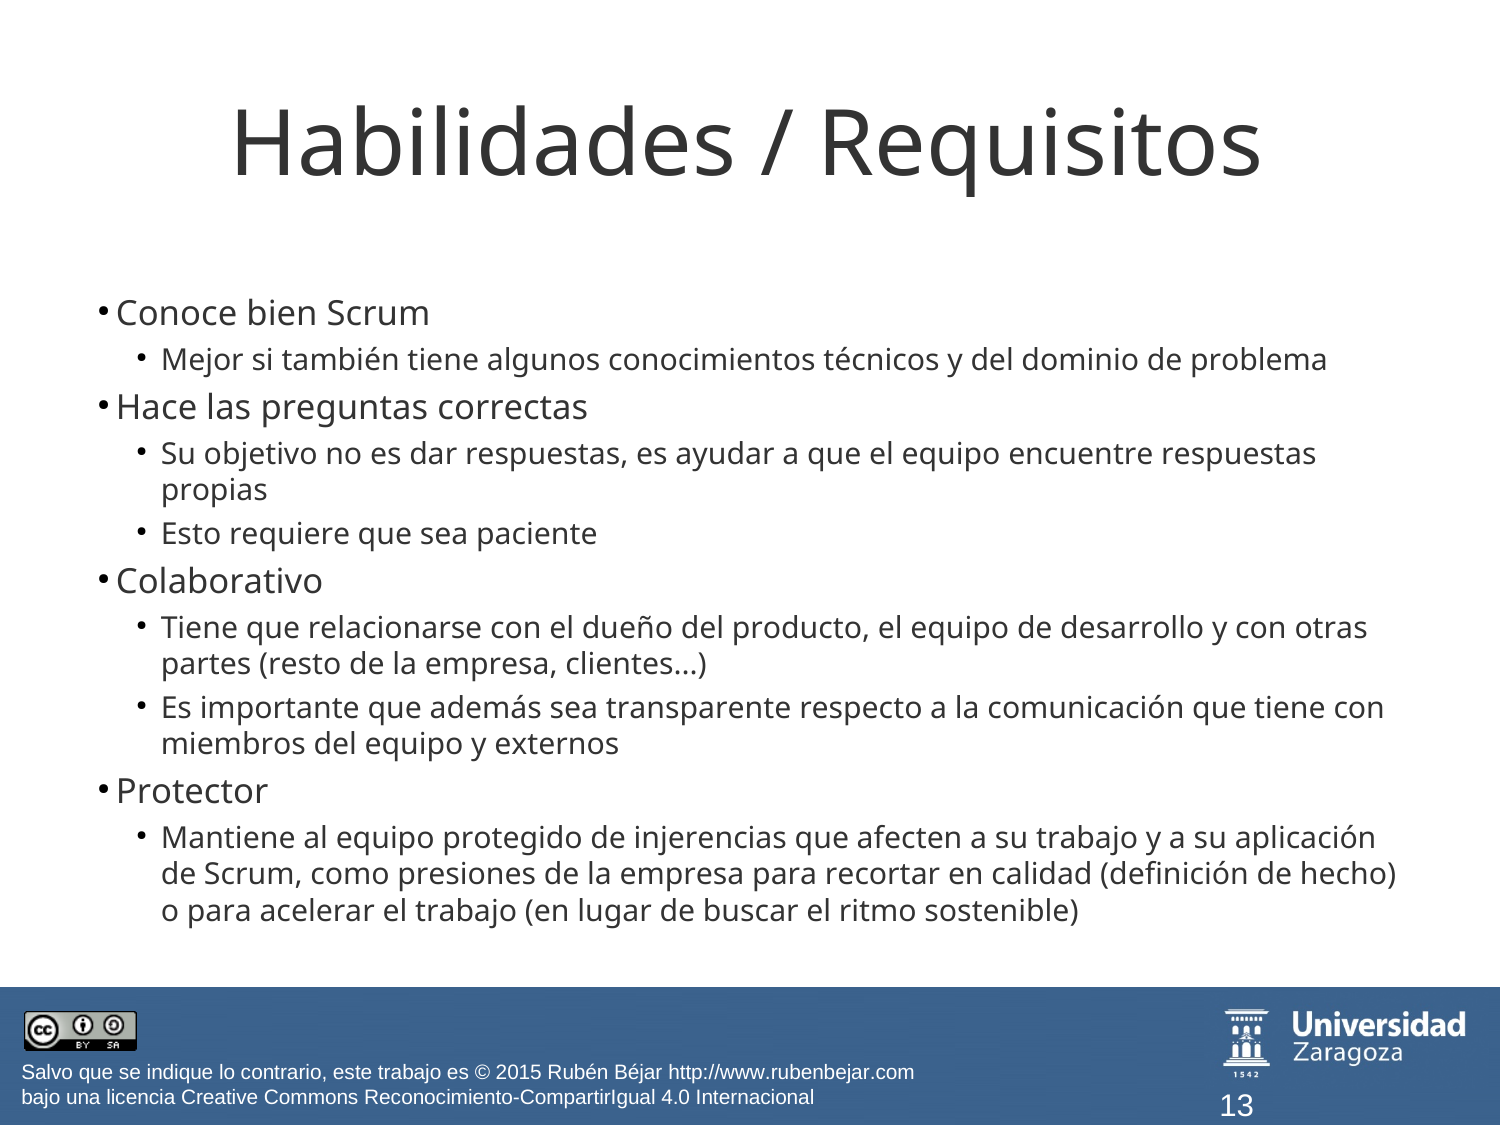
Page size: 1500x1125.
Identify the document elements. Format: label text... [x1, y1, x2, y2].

list Conoce bien Scrum Mejor si también tiene algunos conocimientos técnicos y del dominio de problema Hace las preguntas correctas Su objetivo no es dar respuestas, es ayudar a que el equipo encuentre respuestas propias Esto requiere que sea paciente Colaborativo Tiene que relacionarse con el dueño del producto, el equipo de desarrollo y con otras partes (resto de la empresa, clientes...) Es importante que además sea transparente respecto a la comunicación que tiene con miembros del equipo y externos Protector Mantiene al equipo protegido de injerencias que afecten a su trabajo y a su aplicación de Scrum, como presiones de la empresa para recortar en calidad (definición de hecho) o para acelerar el trabajo (en lugar de buscar el ritmo sostenible) [82, 283, 1418, 957]
picture [0, 987, 1500, 1125]
title Habilidades / Requisitos [74, 21, 1420, 257]
